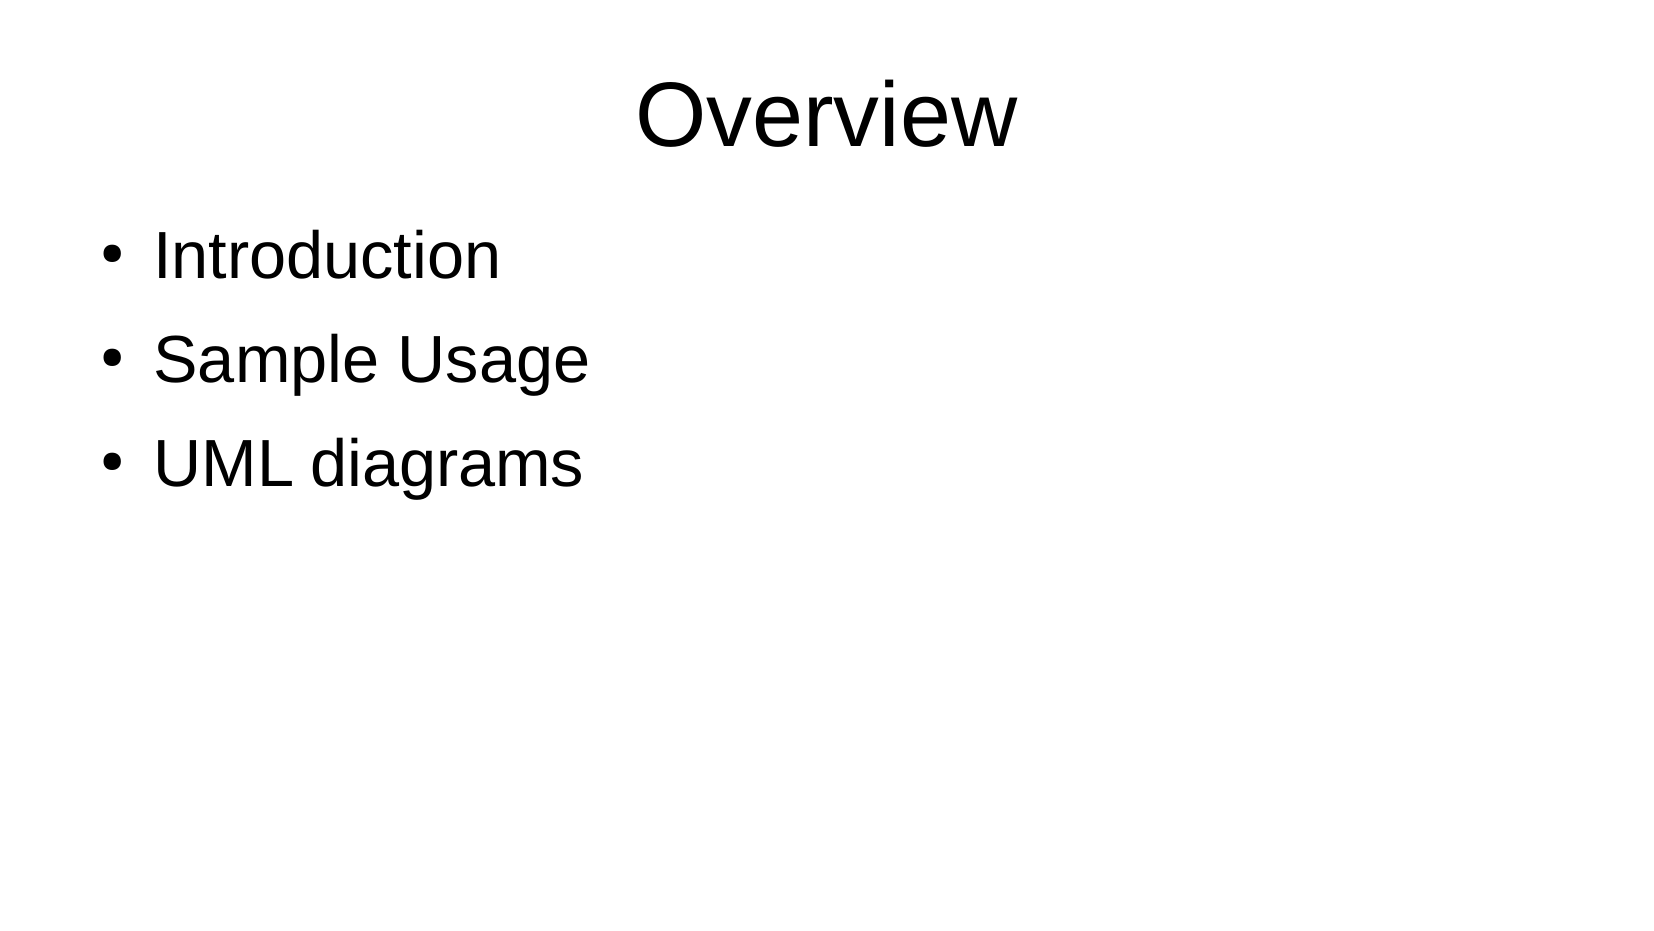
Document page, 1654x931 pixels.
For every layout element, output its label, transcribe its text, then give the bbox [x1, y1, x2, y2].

list Introduction Sample Usage UML diagrams [82, 217, 1571, 758]
title Overview [82, 37, 1571, 193]
